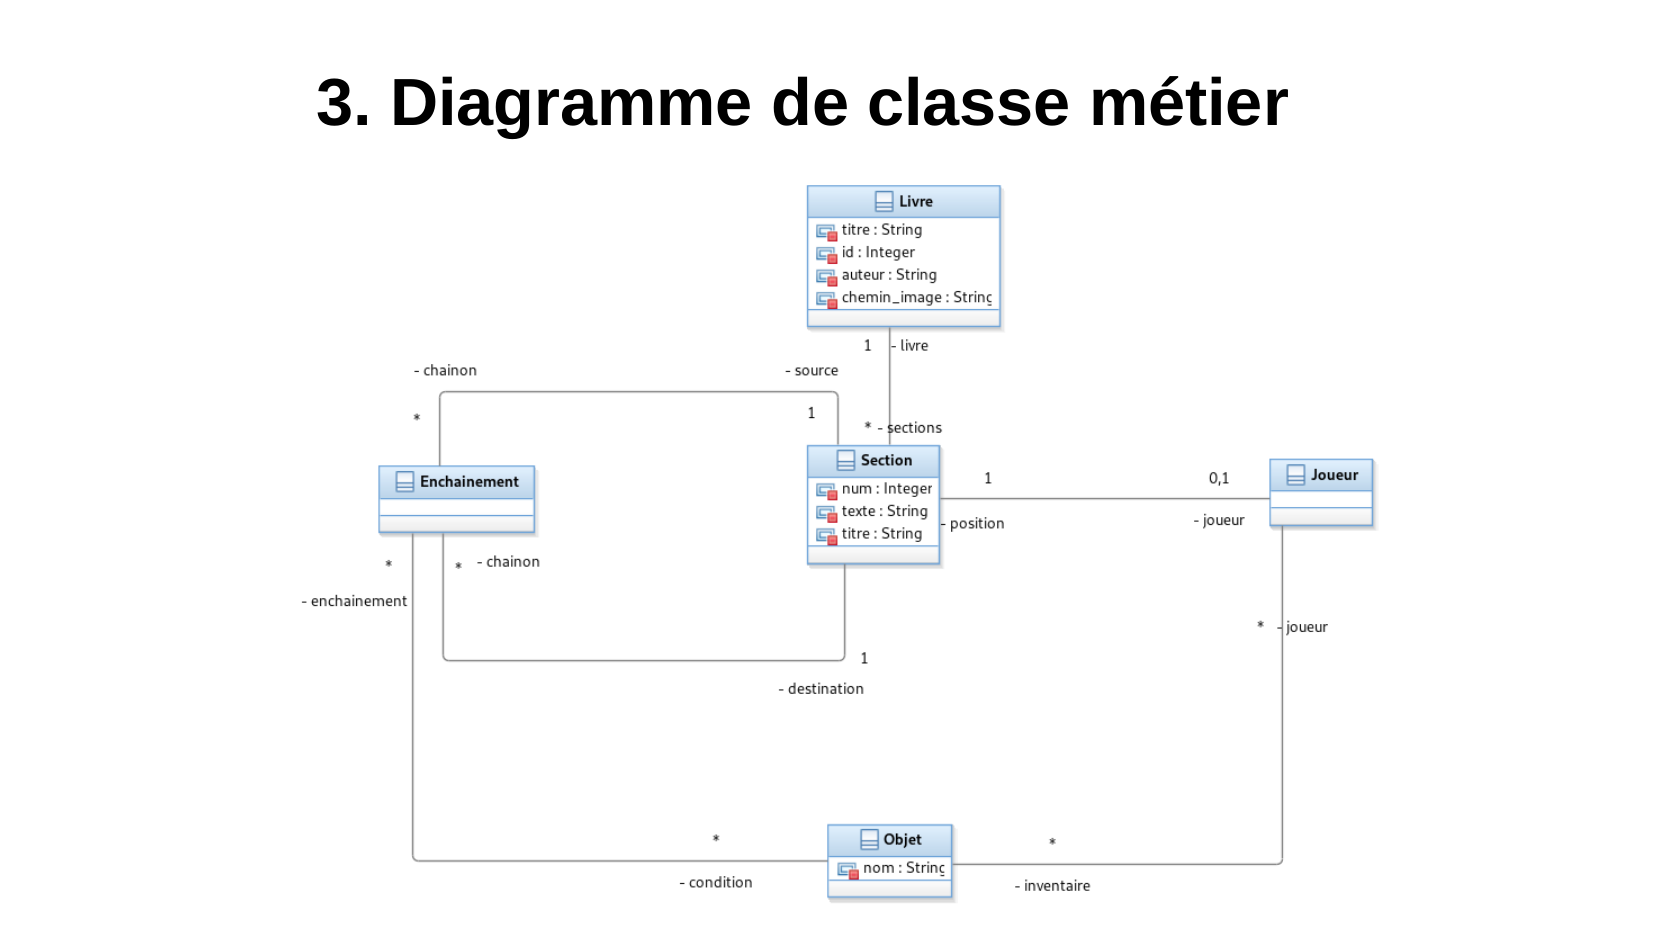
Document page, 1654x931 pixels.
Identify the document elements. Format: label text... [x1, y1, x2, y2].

picture [248, 156, 1418, 910]
title 3. Diagramme de classe métier [59, 24, 1548, 180]
